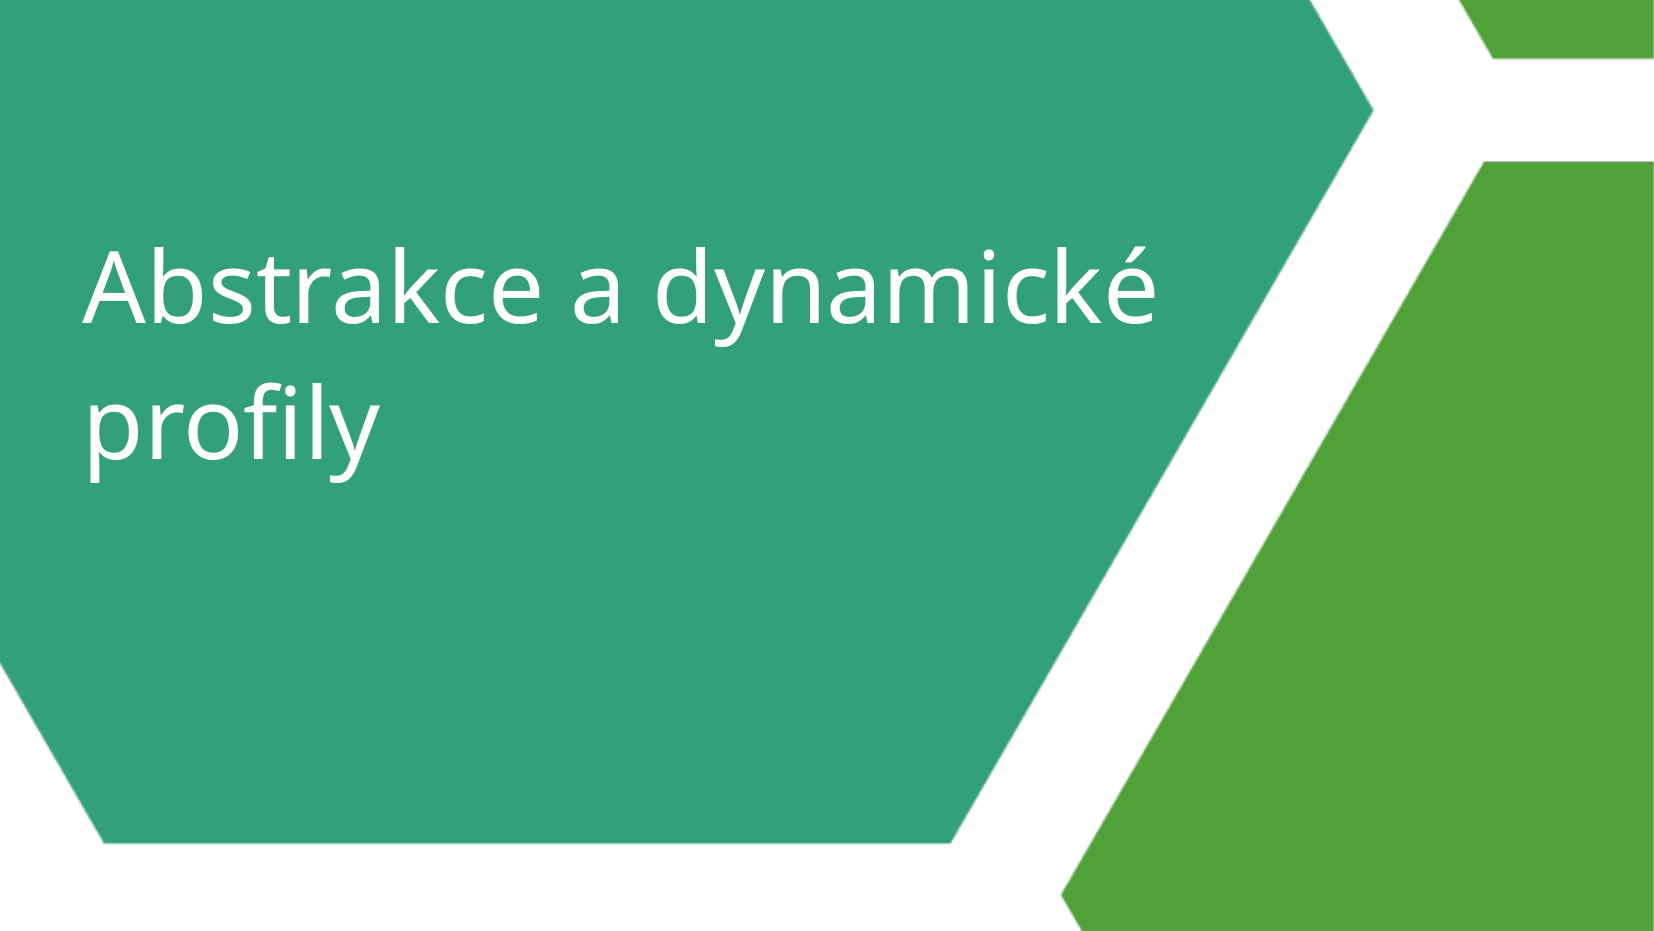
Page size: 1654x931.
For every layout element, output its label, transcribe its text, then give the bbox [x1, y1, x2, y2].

title Abstrakce a dynamické profily [82, 178, 1282, 528]
picture [0, 0, 1654, 931]
